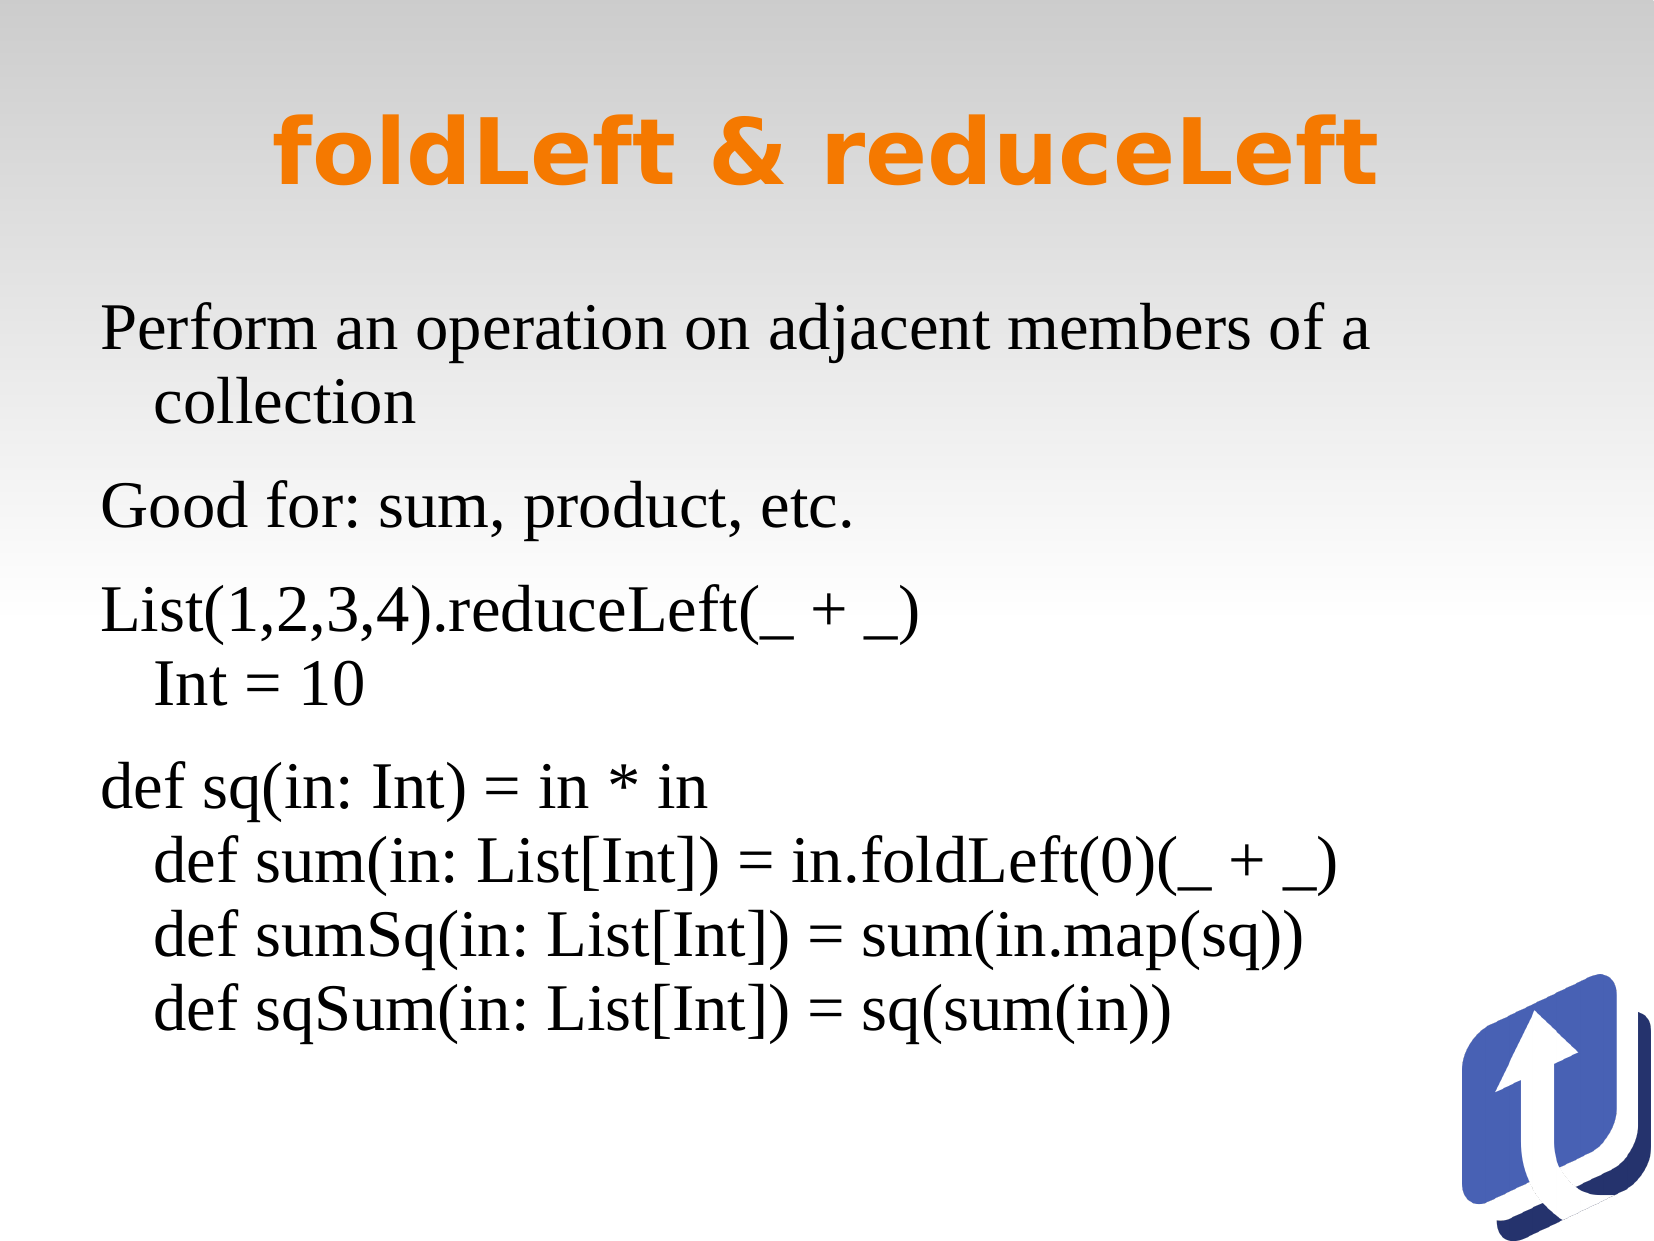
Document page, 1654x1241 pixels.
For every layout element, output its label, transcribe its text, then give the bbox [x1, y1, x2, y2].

picture [1462, 974, 1651, 1241]
list Perform an operation on adjacent members of a collection Good for: sum, product, etc. List(1,2,3,4).reduceLeft(_ + _) Int = 10 def sq(in: Int) = in * in def sum(in: List[Int]) = in.foldLeft(0)(_ + _) def sumSq(in: List[Int]) = sum(in.map(sq)) def sqSum(in: List[Int]) = sq(sum(in)) [82, 290, 1571, 1106]
title foldLeft & reduceLeft [82, 56, 1571, 250]
